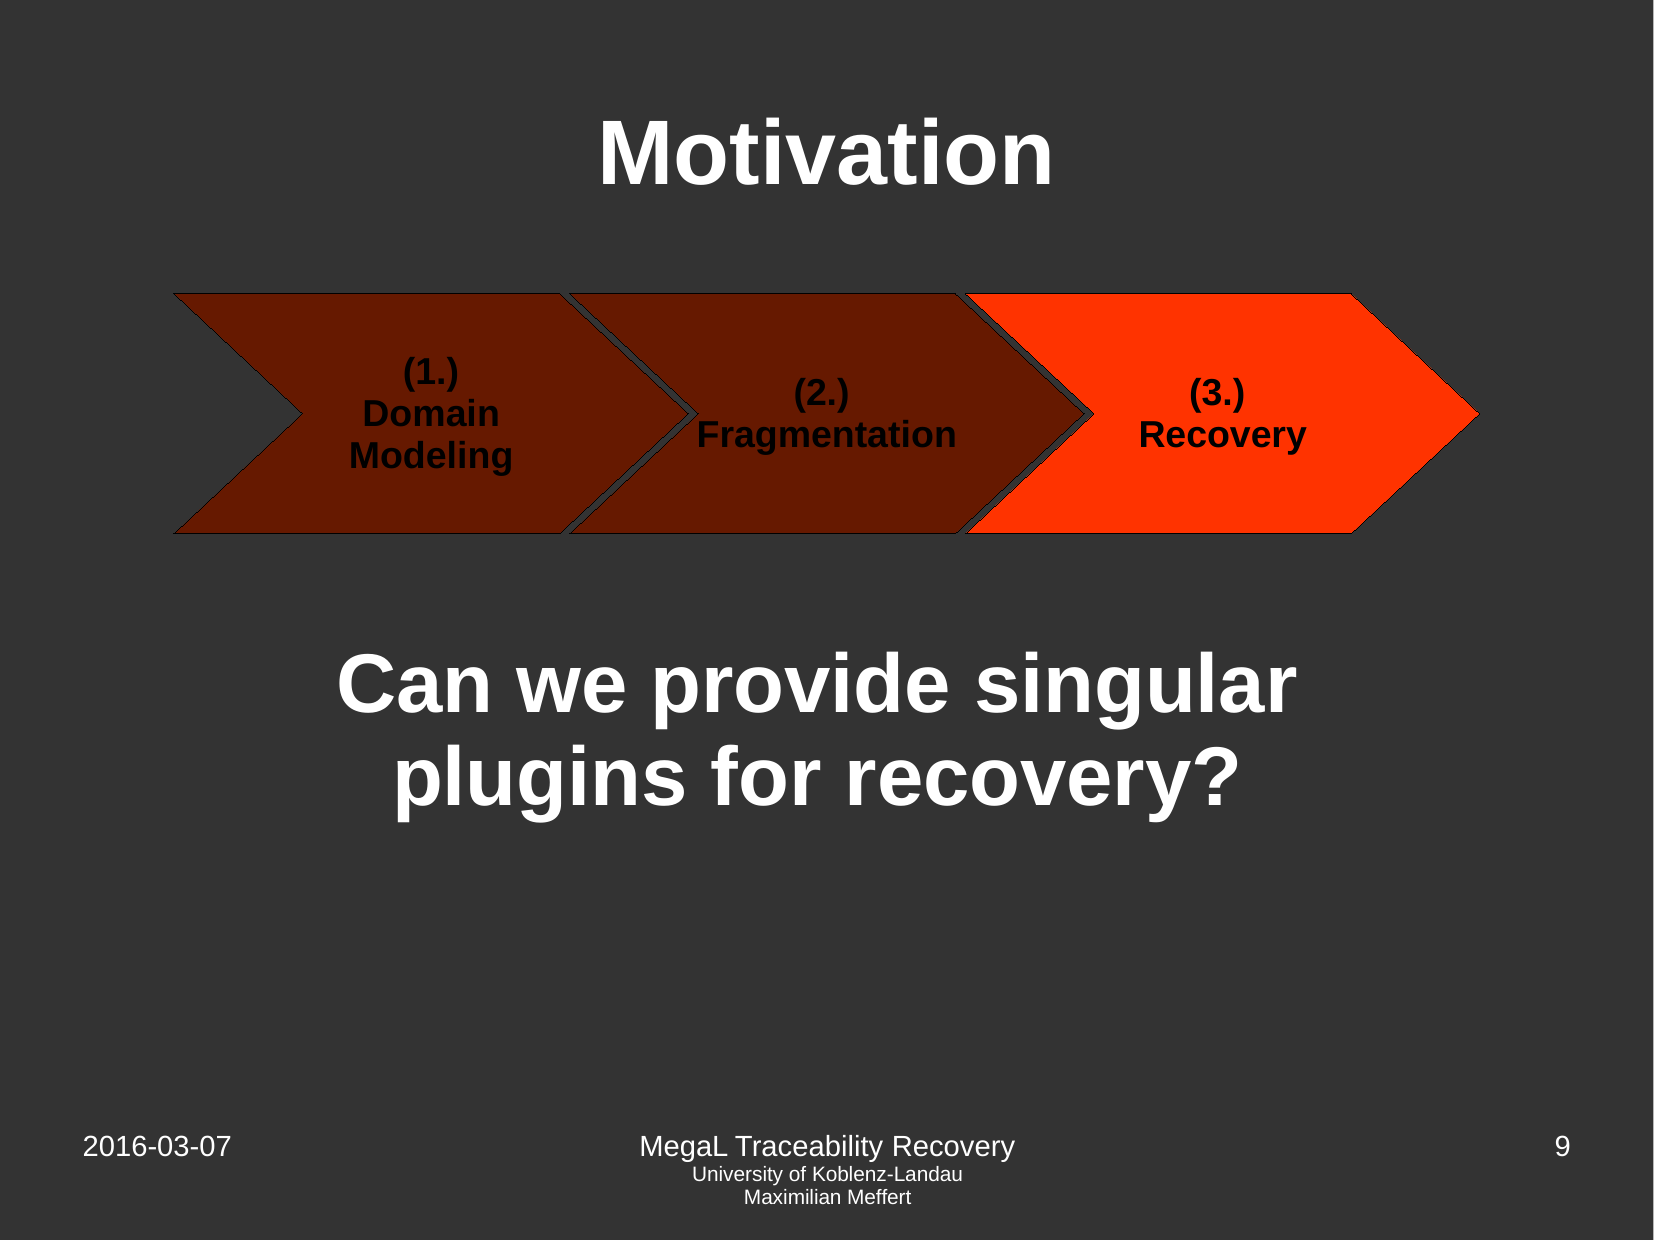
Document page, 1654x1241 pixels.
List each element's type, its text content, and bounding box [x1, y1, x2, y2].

title Motivation [82, 49, 1571, 257]
text_box (2.) Fragmentation [569, 293, 1085, 534]
text_box (3.) Recovery [965, 293, 1480, 534]
text_box (1.) Domain Modeling [173, 293, 689, 534]
text_box Can we provide singular plugins for recovery? [180, 630, 1456, 832]
